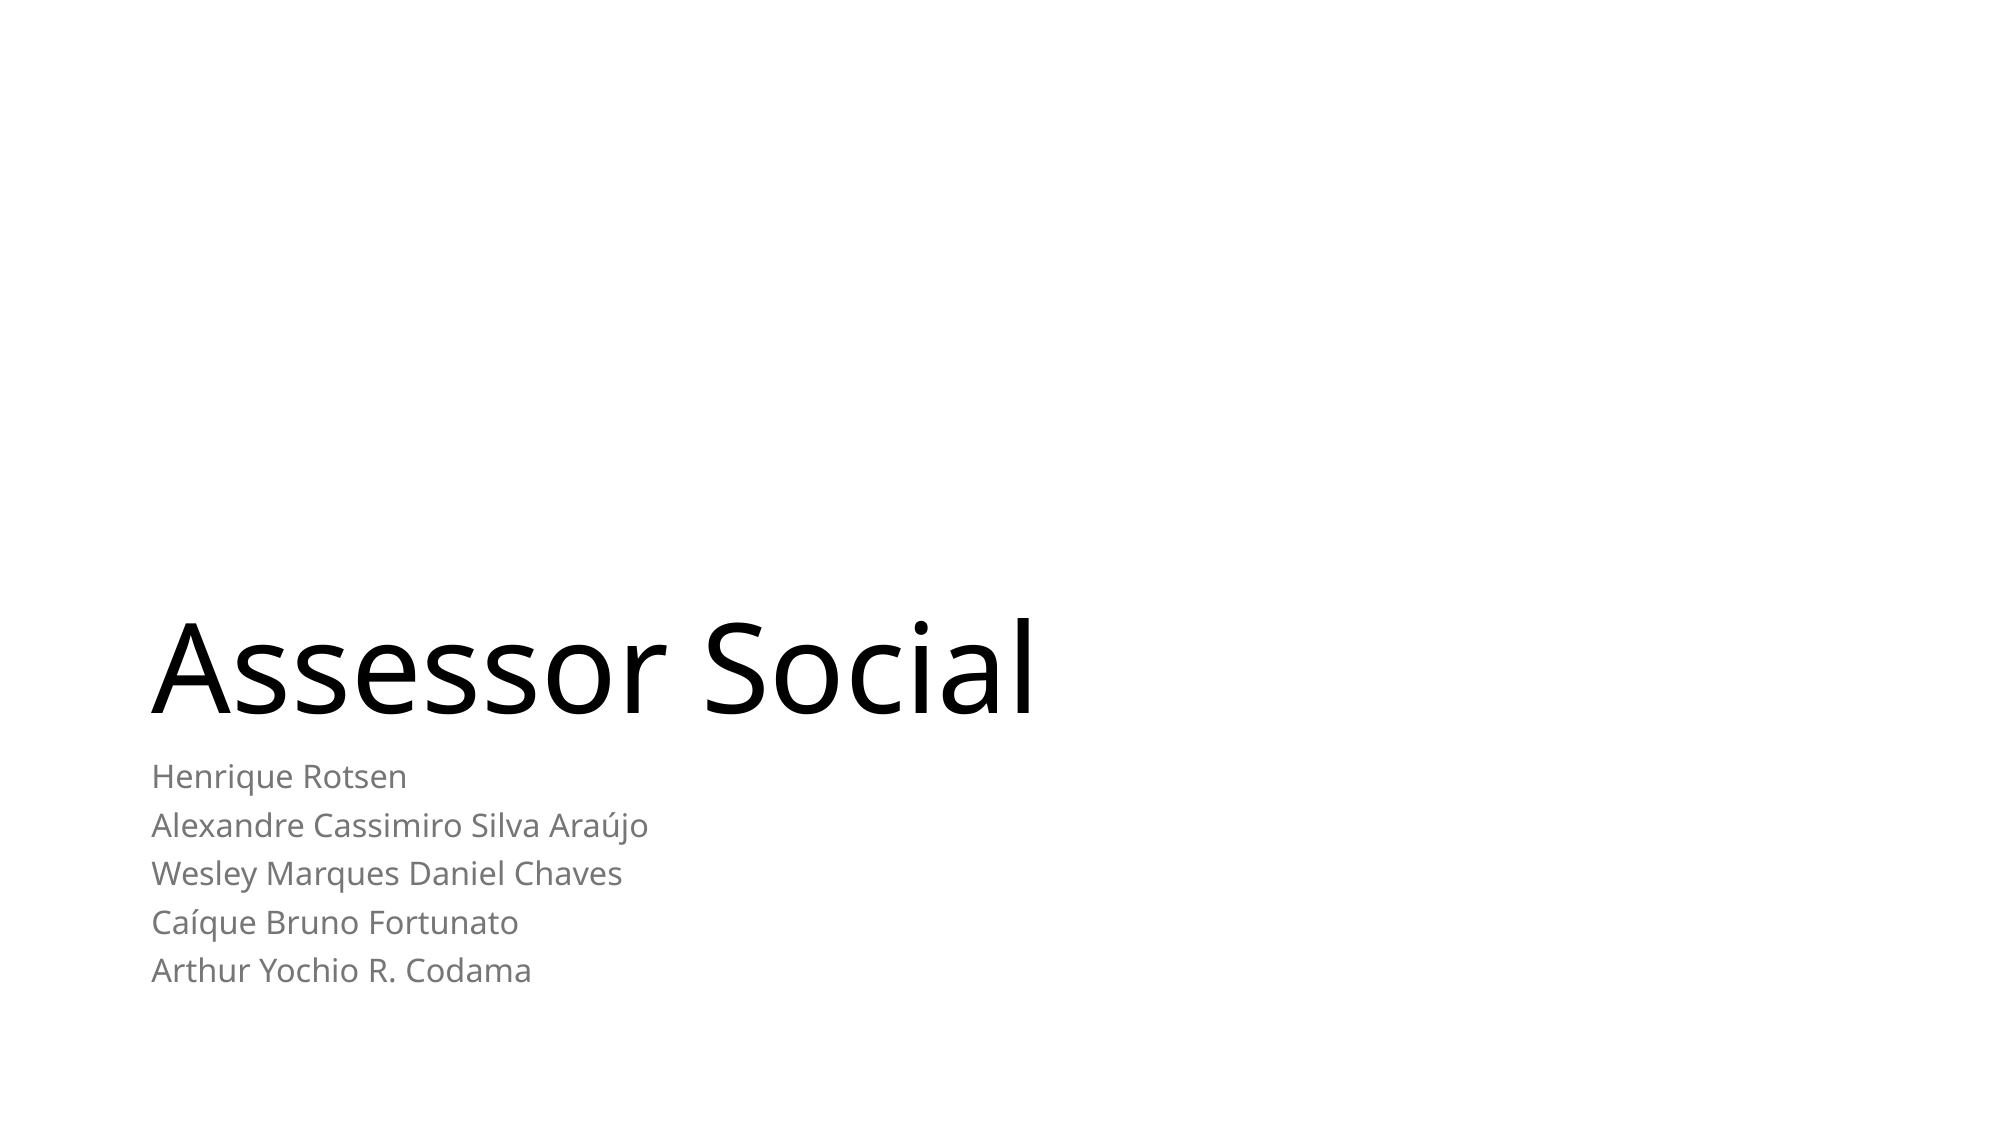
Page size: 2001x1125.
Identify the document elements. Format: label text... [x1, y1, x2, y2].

list Henrique Rotsen Alexandre Cassimiro Silva Araújo Wesley Marques Daniel Chaves Caíque Bruno Fortunato Arthur Yochio R. Codama [136, 752, 1862, 999]
title Assessor Social [136, 280, 1862, 749]
